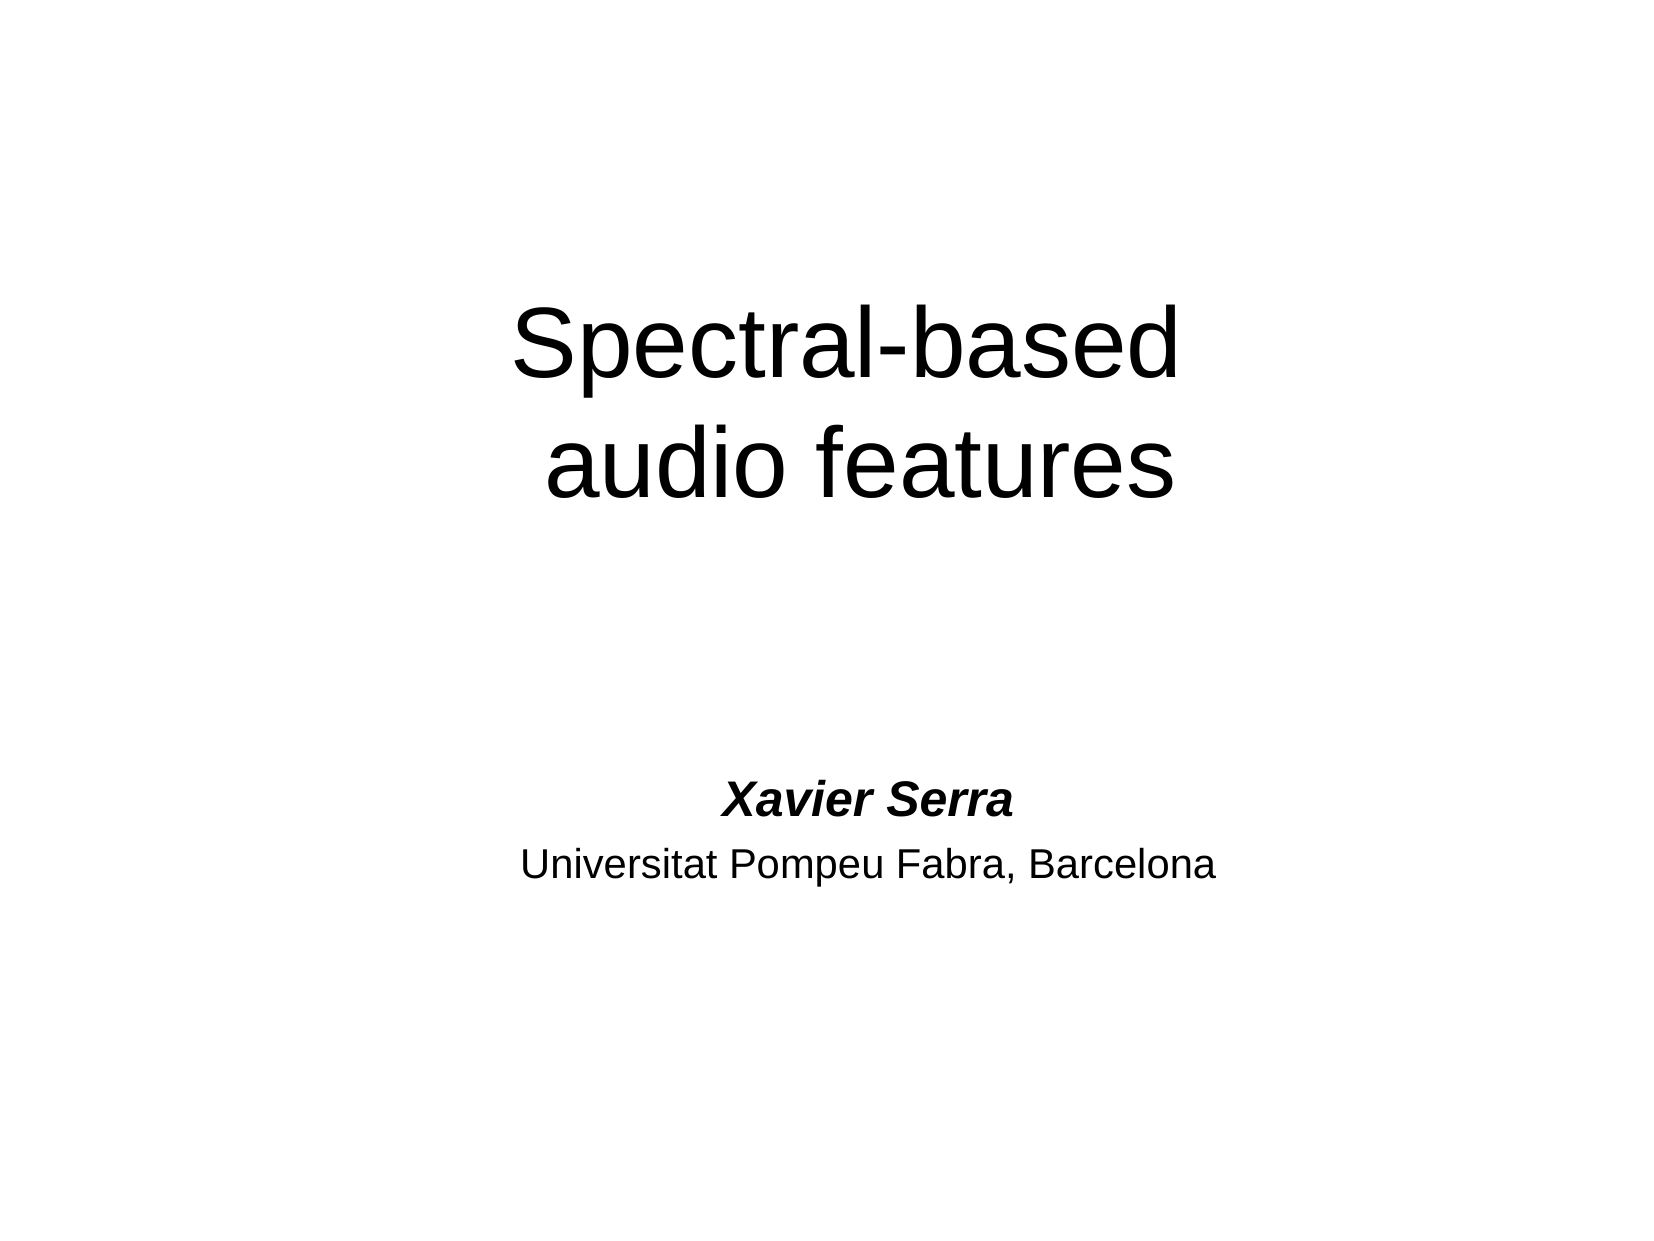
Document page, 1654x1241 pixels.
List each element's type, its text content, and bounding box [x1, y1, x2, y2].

text_box Xavier Serra Universitat Pompeu Fabra, Barcelona [365, 763, 1372, 1127]
title Spectral-based audio features [108, 100, 1576, 695]
